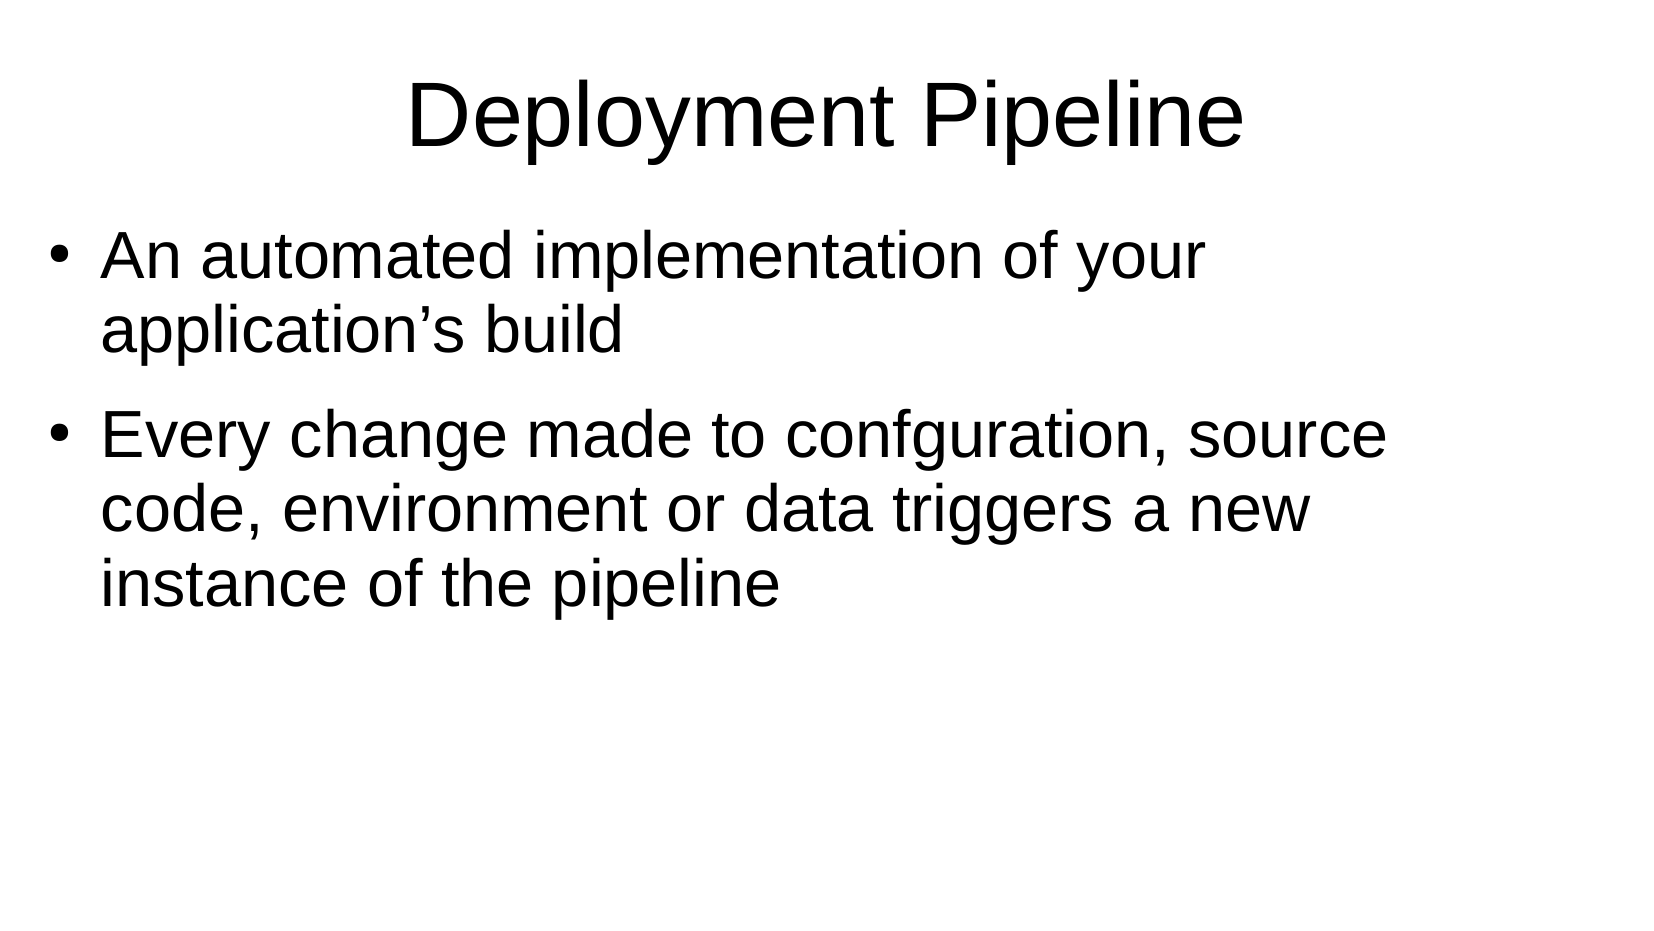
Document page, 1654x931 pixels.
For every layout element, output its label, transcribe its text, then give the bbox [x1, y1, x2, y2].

title Deployment Pipeline [82, 37, 1571, 193]
list An automated implementation of your application’s build Every change made to confguration, source code, environment or data triggers a new instance of the pipeline [30, 217, 1571, 856]
